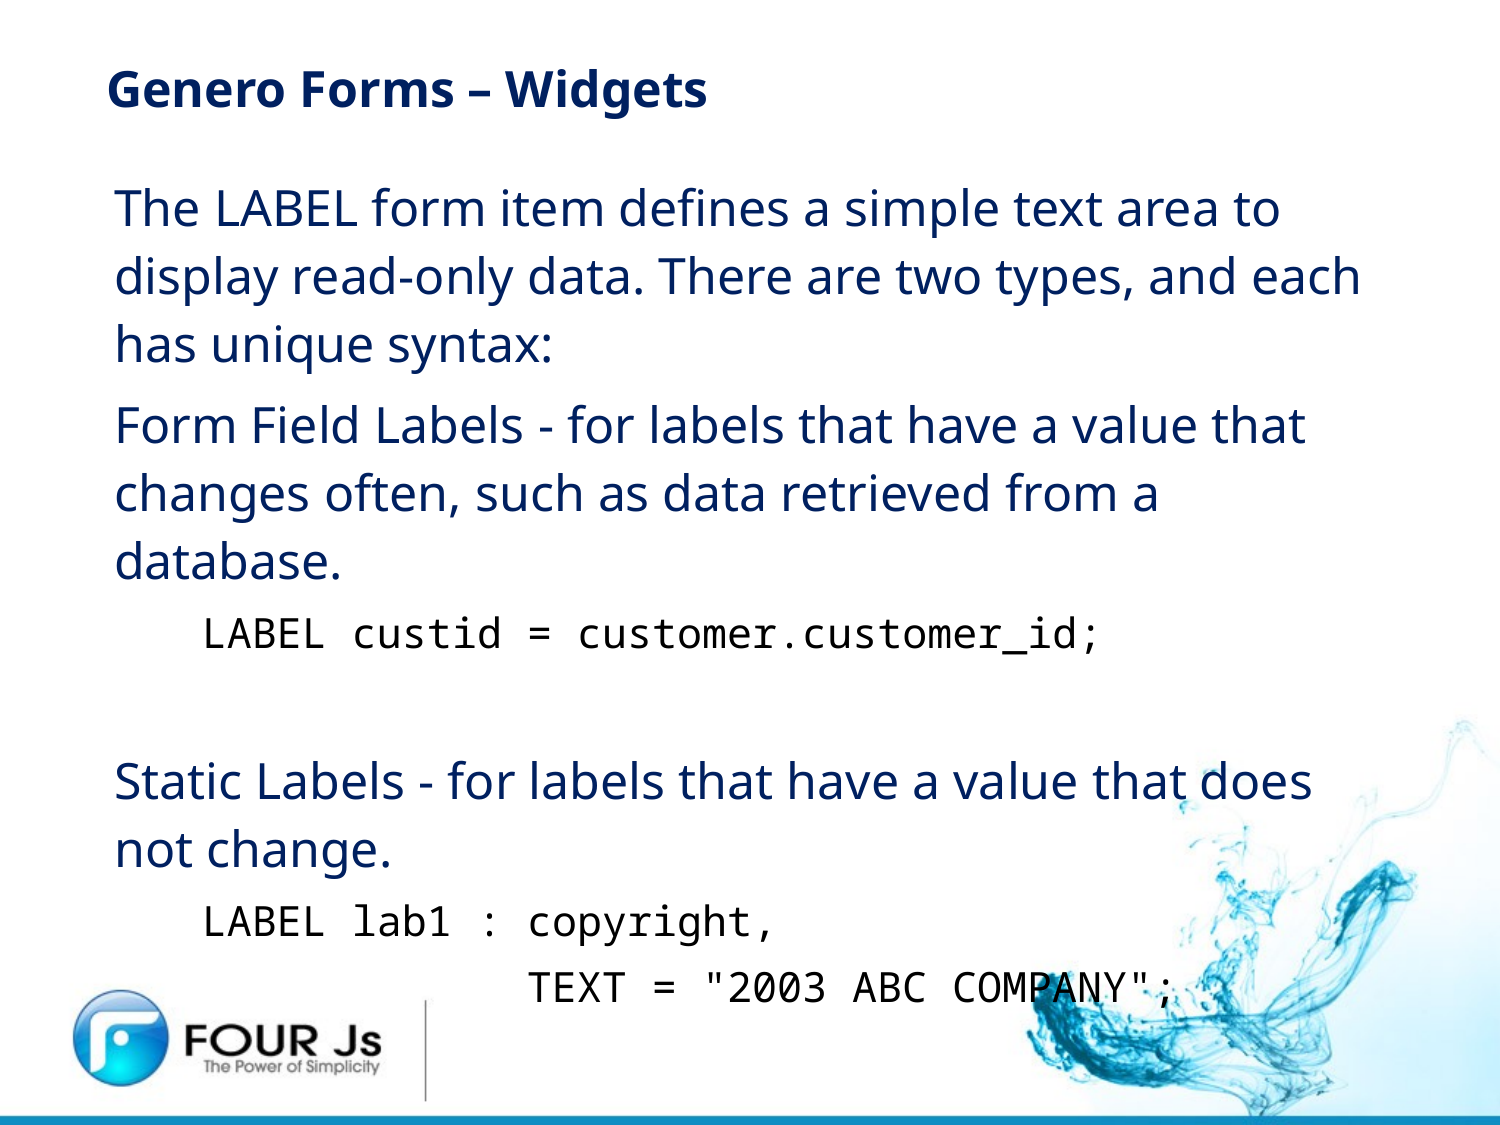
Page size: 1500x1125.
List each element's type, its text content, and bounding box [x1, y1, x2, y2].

title Genero Forms – Widgets [106, 35, 1388, 142]
picture [0, 0, 1500, 1122]
text_box The LABEL form item defines a simple text area to display read-only data. There are two types, and each has unique syntax: Form Field Labels - for labels that have a value that changes often, such as data retrieved from a database. LABEL custid = customer.customer_id; Static Labels - for labels that have a value that does not change. LABEL lab1 : copyright, TEXT = "2003 ABC COMPANY"; [99, 165, 1382, 914]
